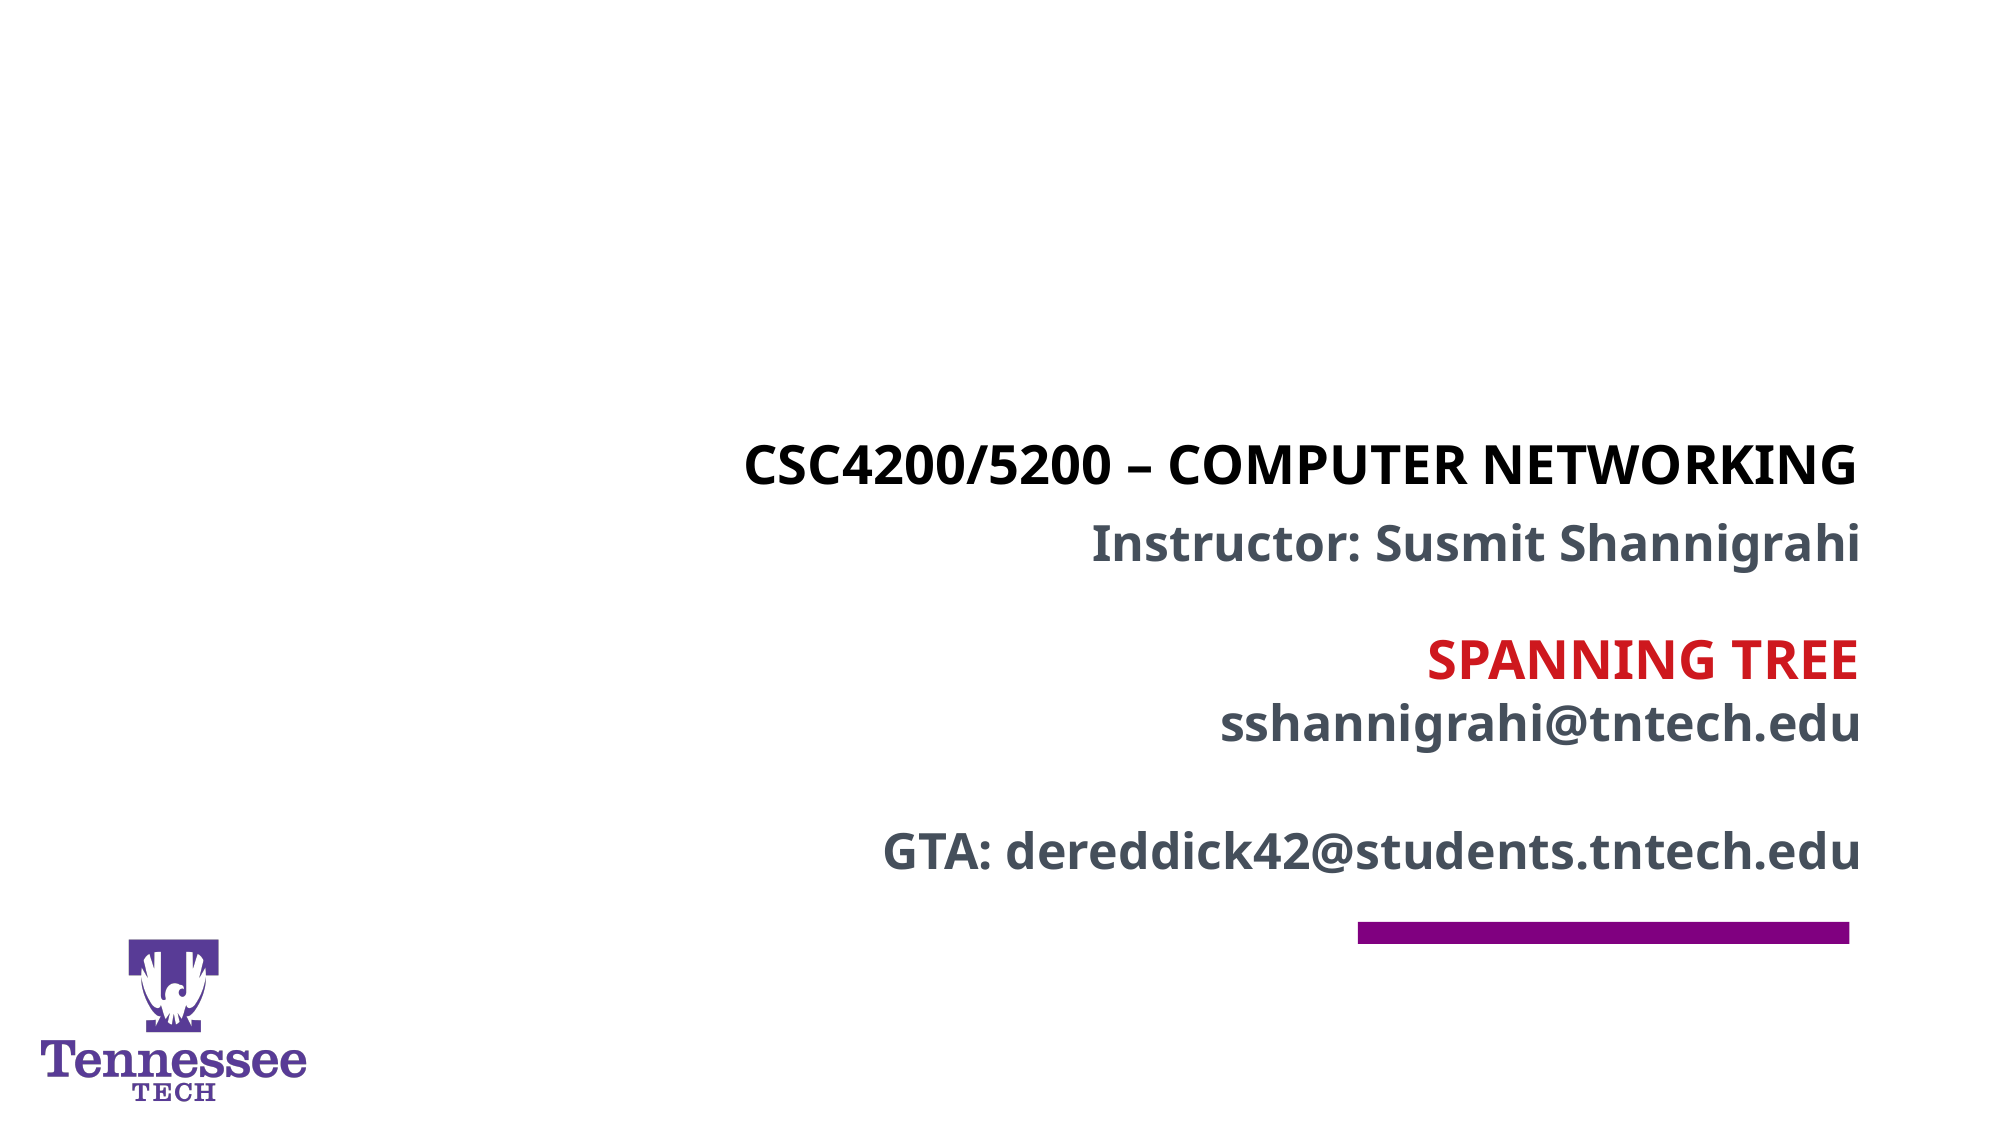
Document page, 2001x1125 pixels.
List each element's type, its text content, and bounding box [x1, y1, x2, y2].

picture [16, 914, 331, 1122]
text_box Instructor: Susmit Shannigrahi sshannigrahi@tntech.edu GTA: dereddick42@students.tntech.edu [462, 886, 1877, 1075]
text_box CSC4200/5200 – Computer Networking Spanning tree [30, 404, 1875, 706]
